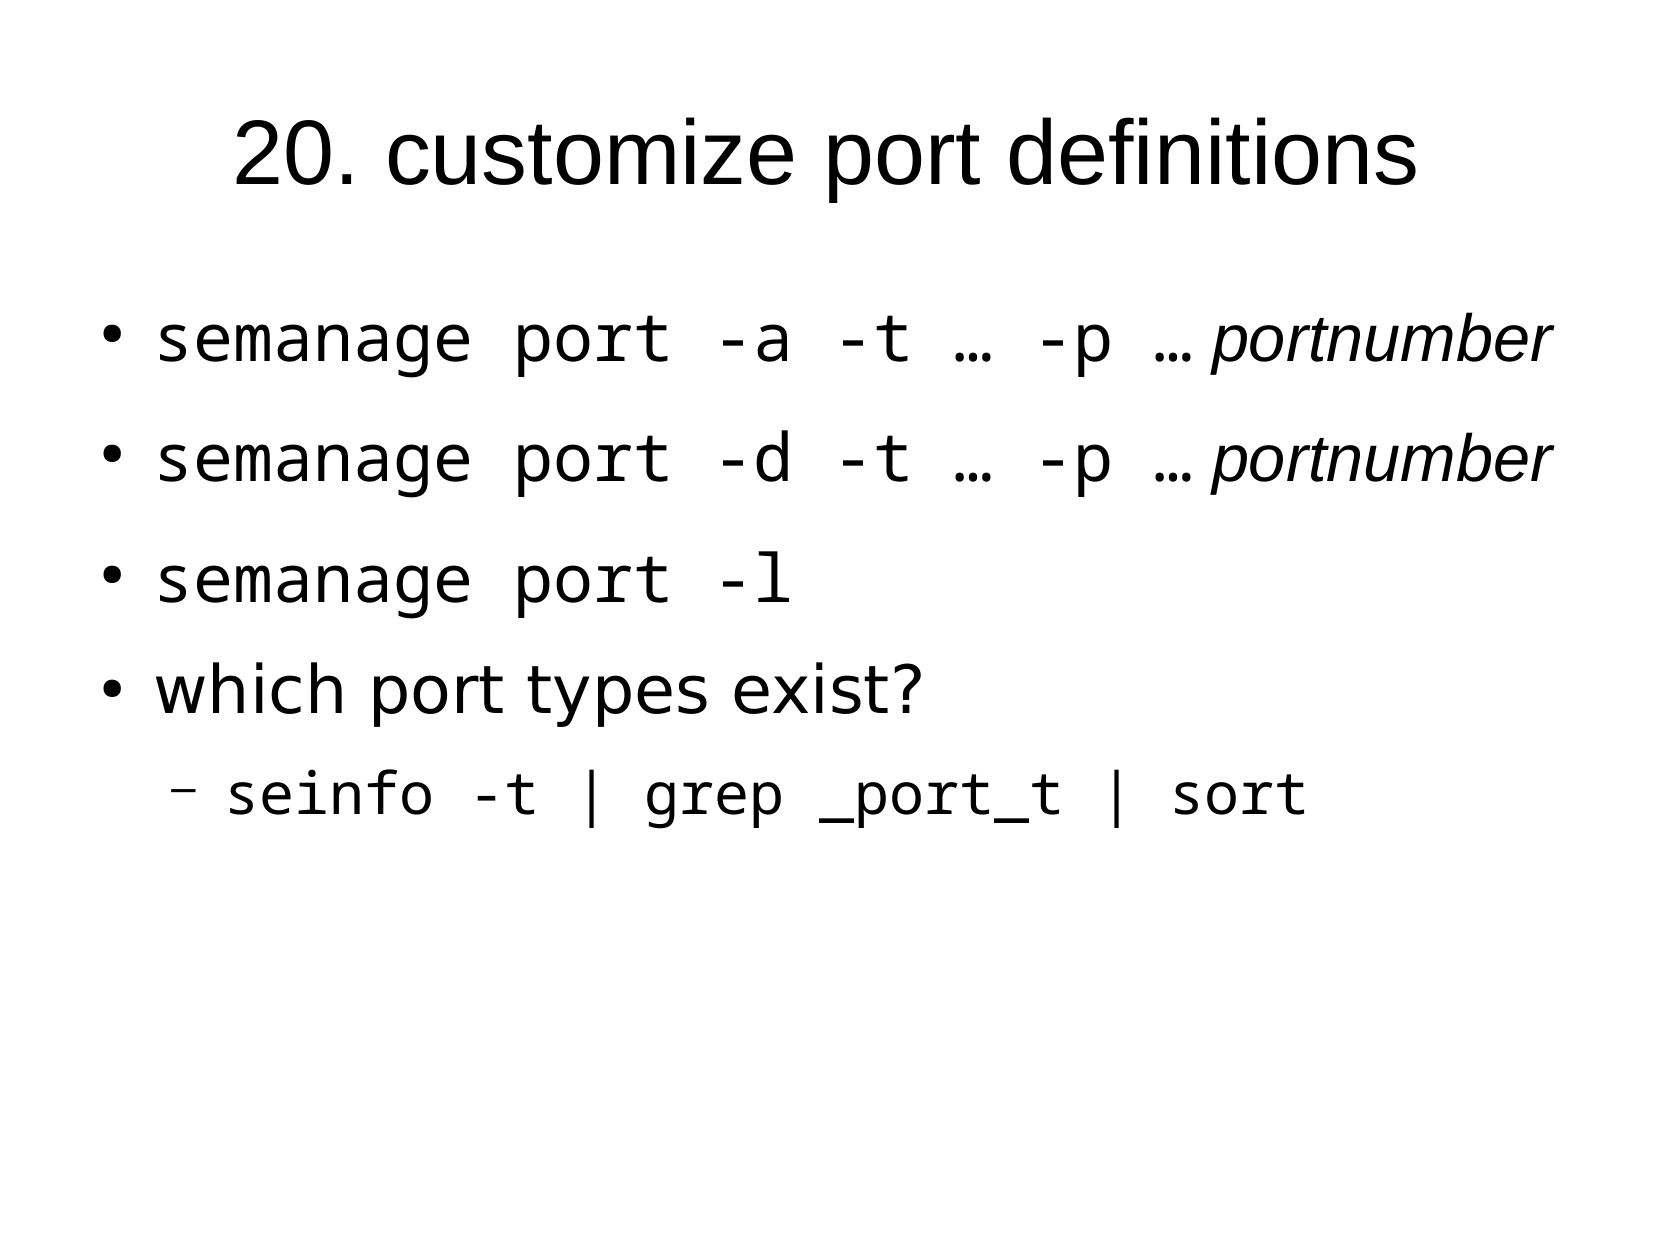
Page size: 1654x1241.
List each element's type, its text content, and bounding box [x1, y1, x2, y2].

title 20. customize port definitions [82, 49, 1571, 257]
list semanage port -a -t … -p … portnumber semanage port -d -t … -p … portnumber semanage port -l which port types exist? seinfo -t | grep _port_t | sort [82, 290, 1571, 1010]
